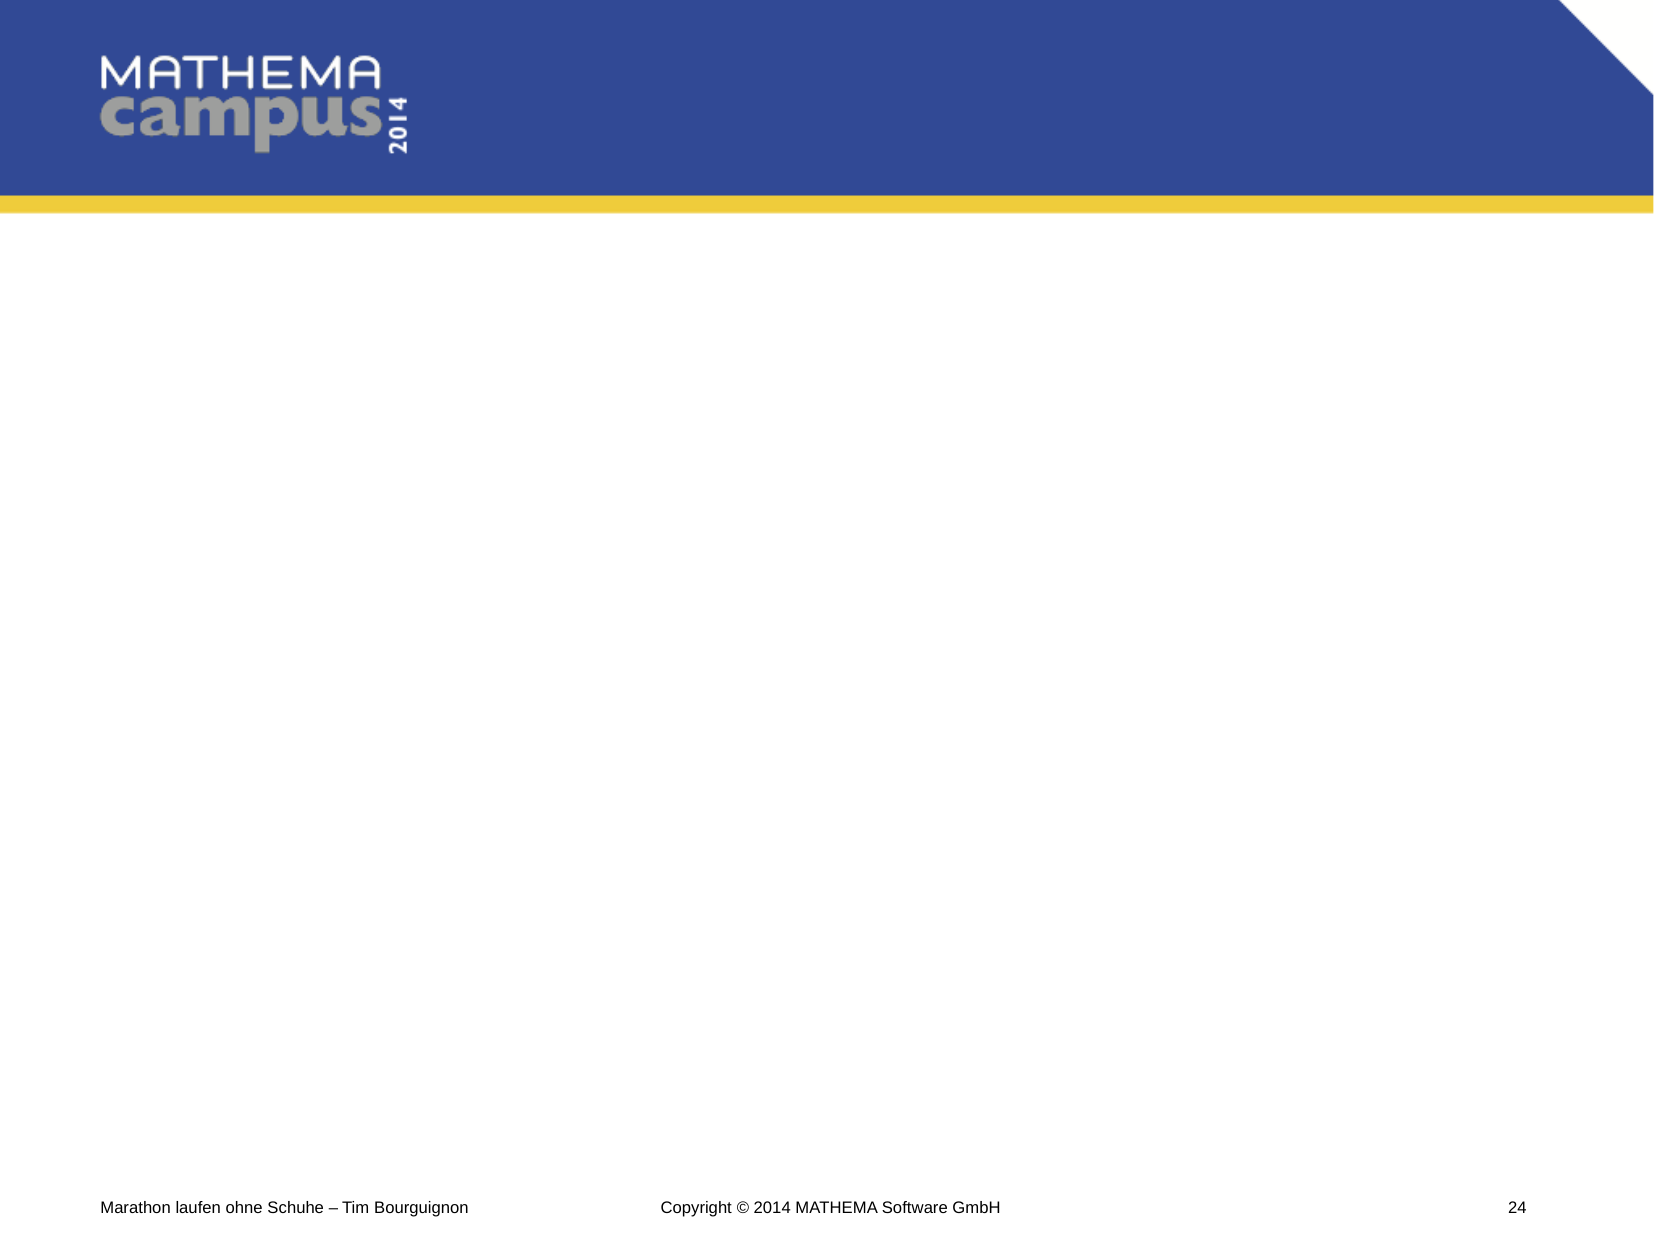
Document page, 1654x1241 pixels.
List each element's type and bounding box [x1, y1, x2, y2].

picture [0, 0, 1654, 217]
